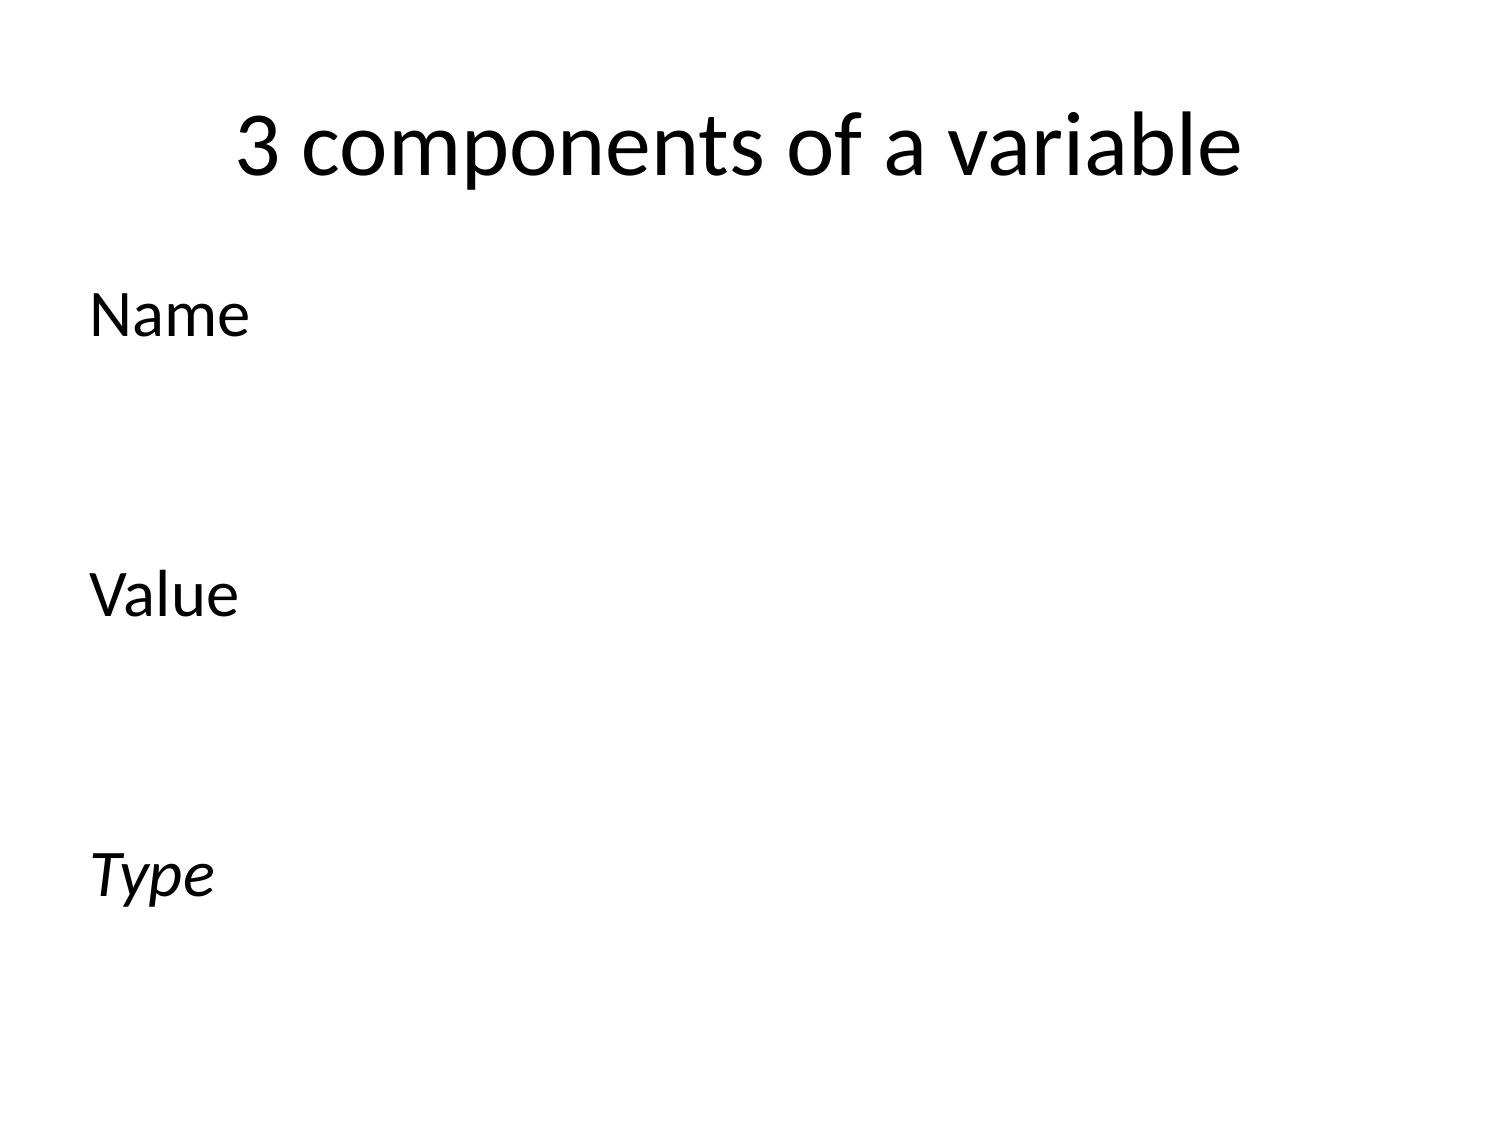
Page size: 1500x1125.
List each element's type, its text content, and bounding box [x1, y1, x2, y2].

list Name Value Type [75, 262, 1425, 1005]
title 3 components of a variable [75, 45, 1425, 233]
